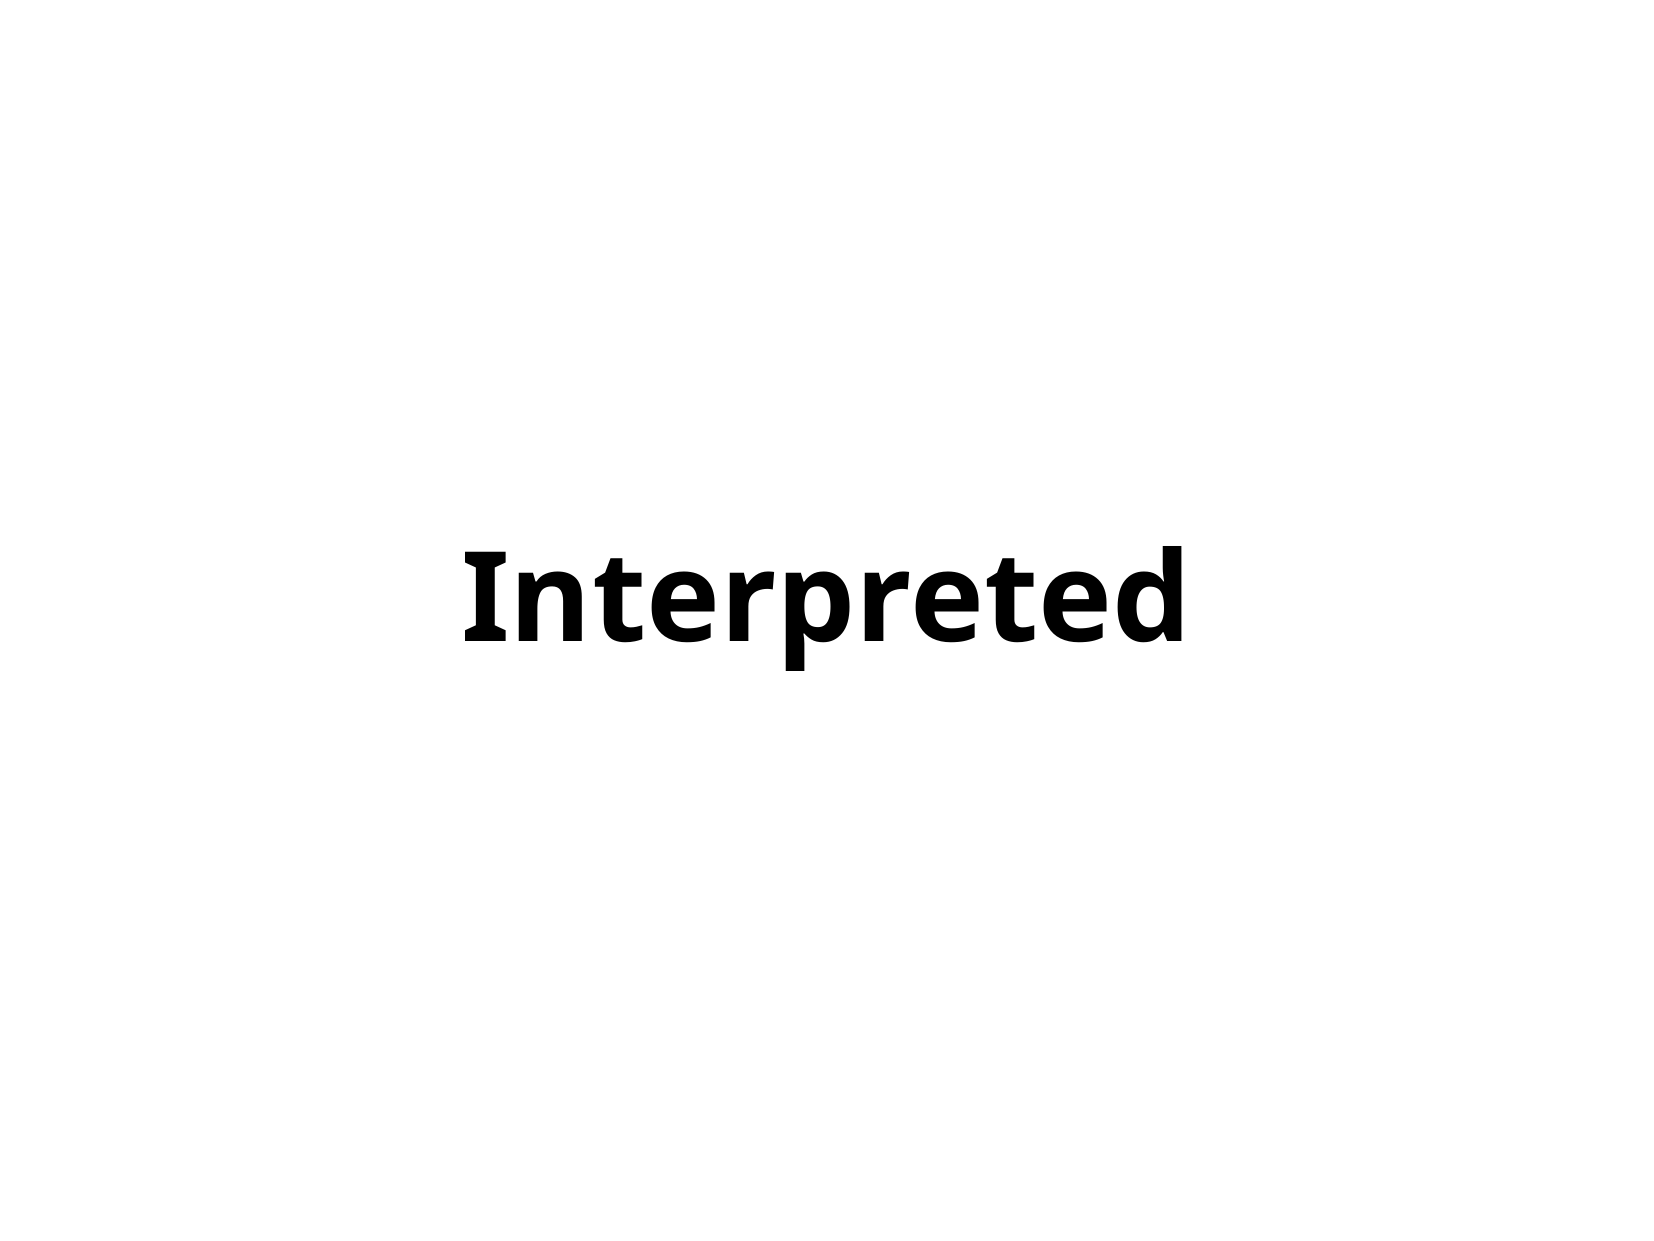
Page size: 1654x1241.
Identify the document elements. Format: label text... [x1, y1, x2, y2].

title Interpreted [82, 489, 1571, 697]
